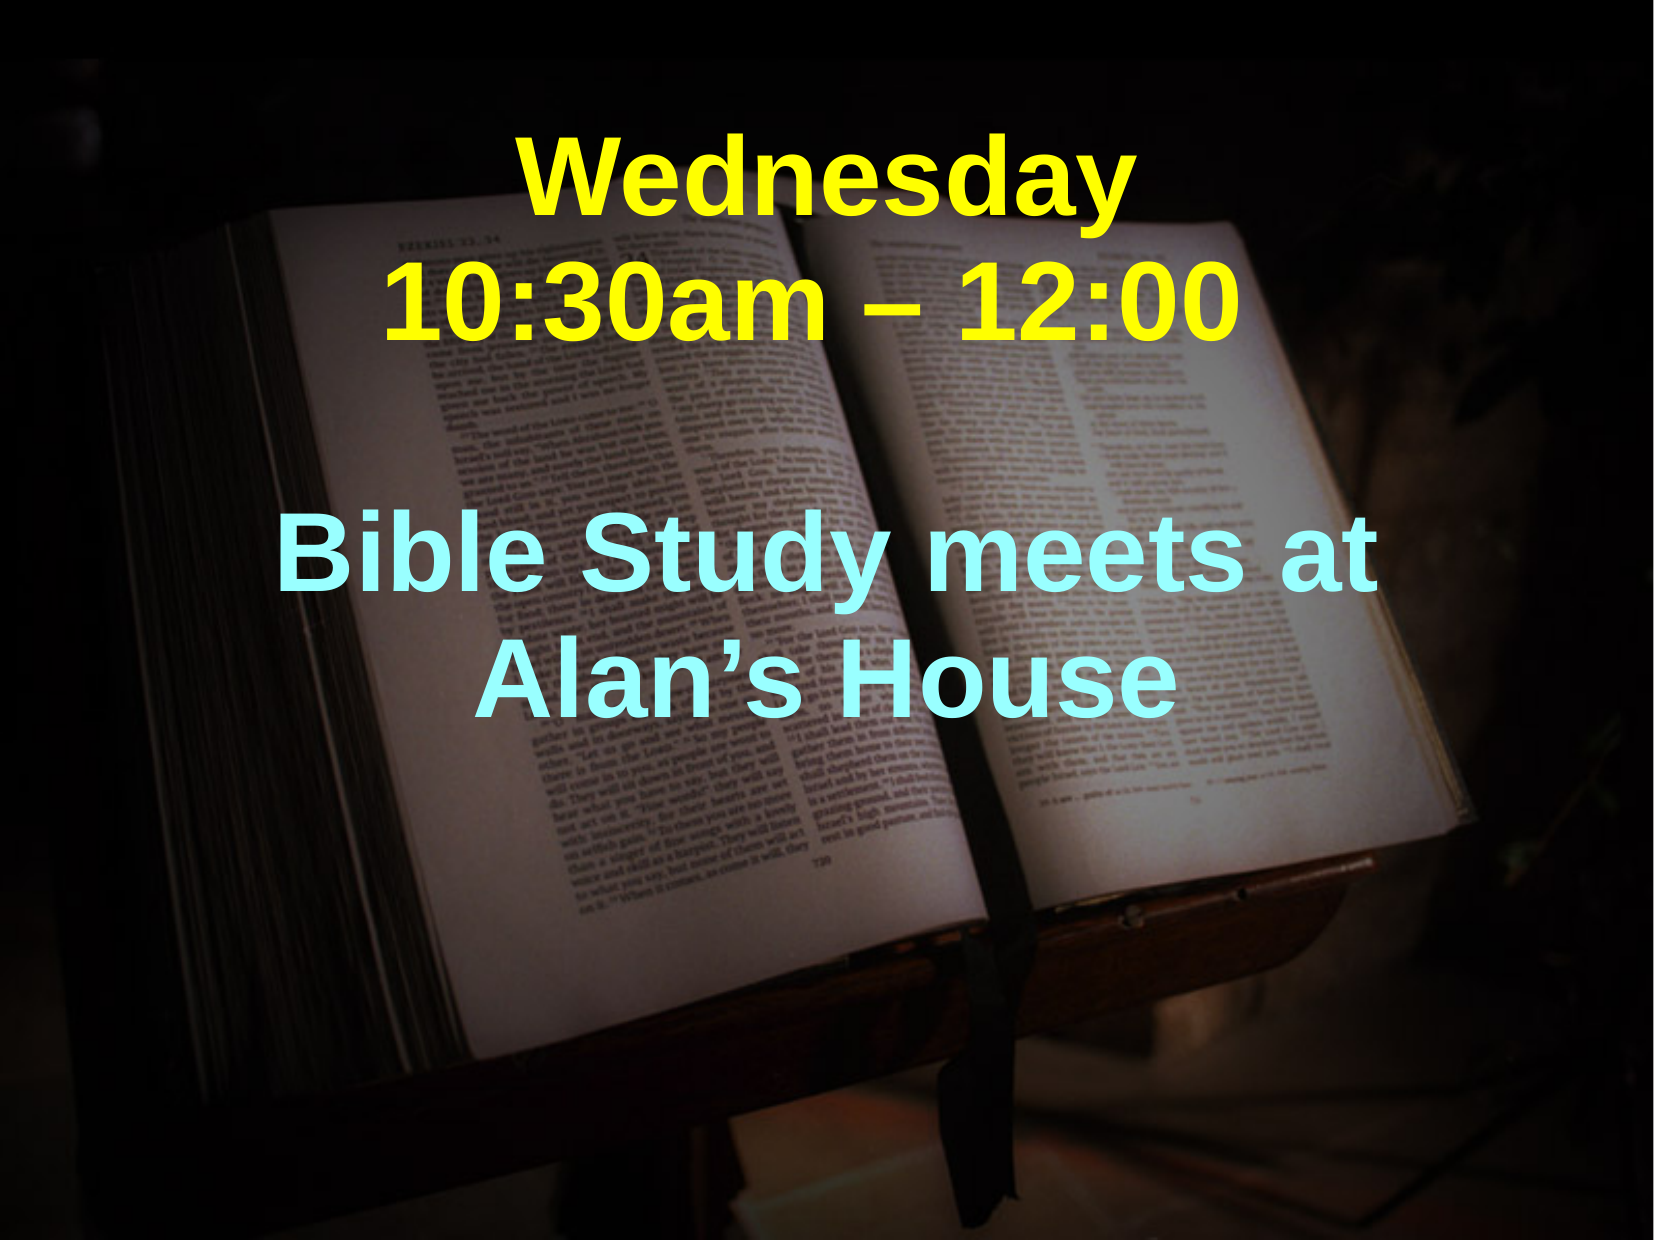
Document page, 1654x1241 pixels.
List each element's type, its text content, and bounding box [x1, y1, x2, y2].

text_box Wednesday 10:30am – 12:00 Bible Study meets at Alan’s House [118, 106, 1536, 1182]
picture [0, 0, 1654, 1240]
